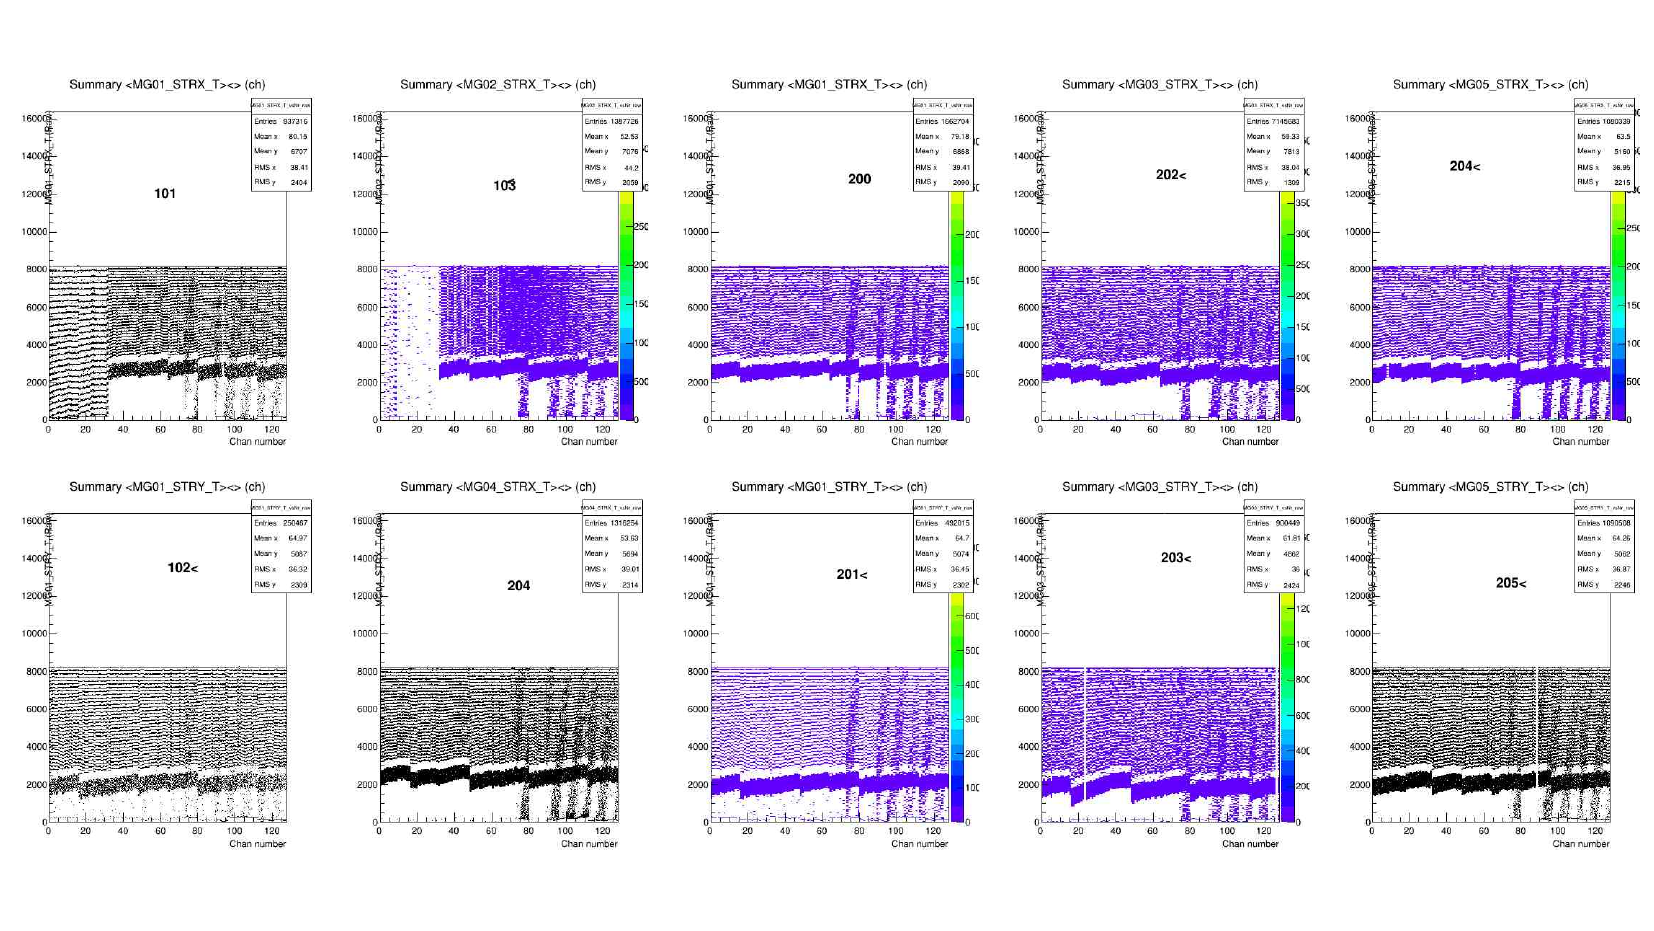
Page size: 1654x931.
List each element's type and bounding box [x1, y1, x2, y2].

picture [3, 65, 1654, 869]
